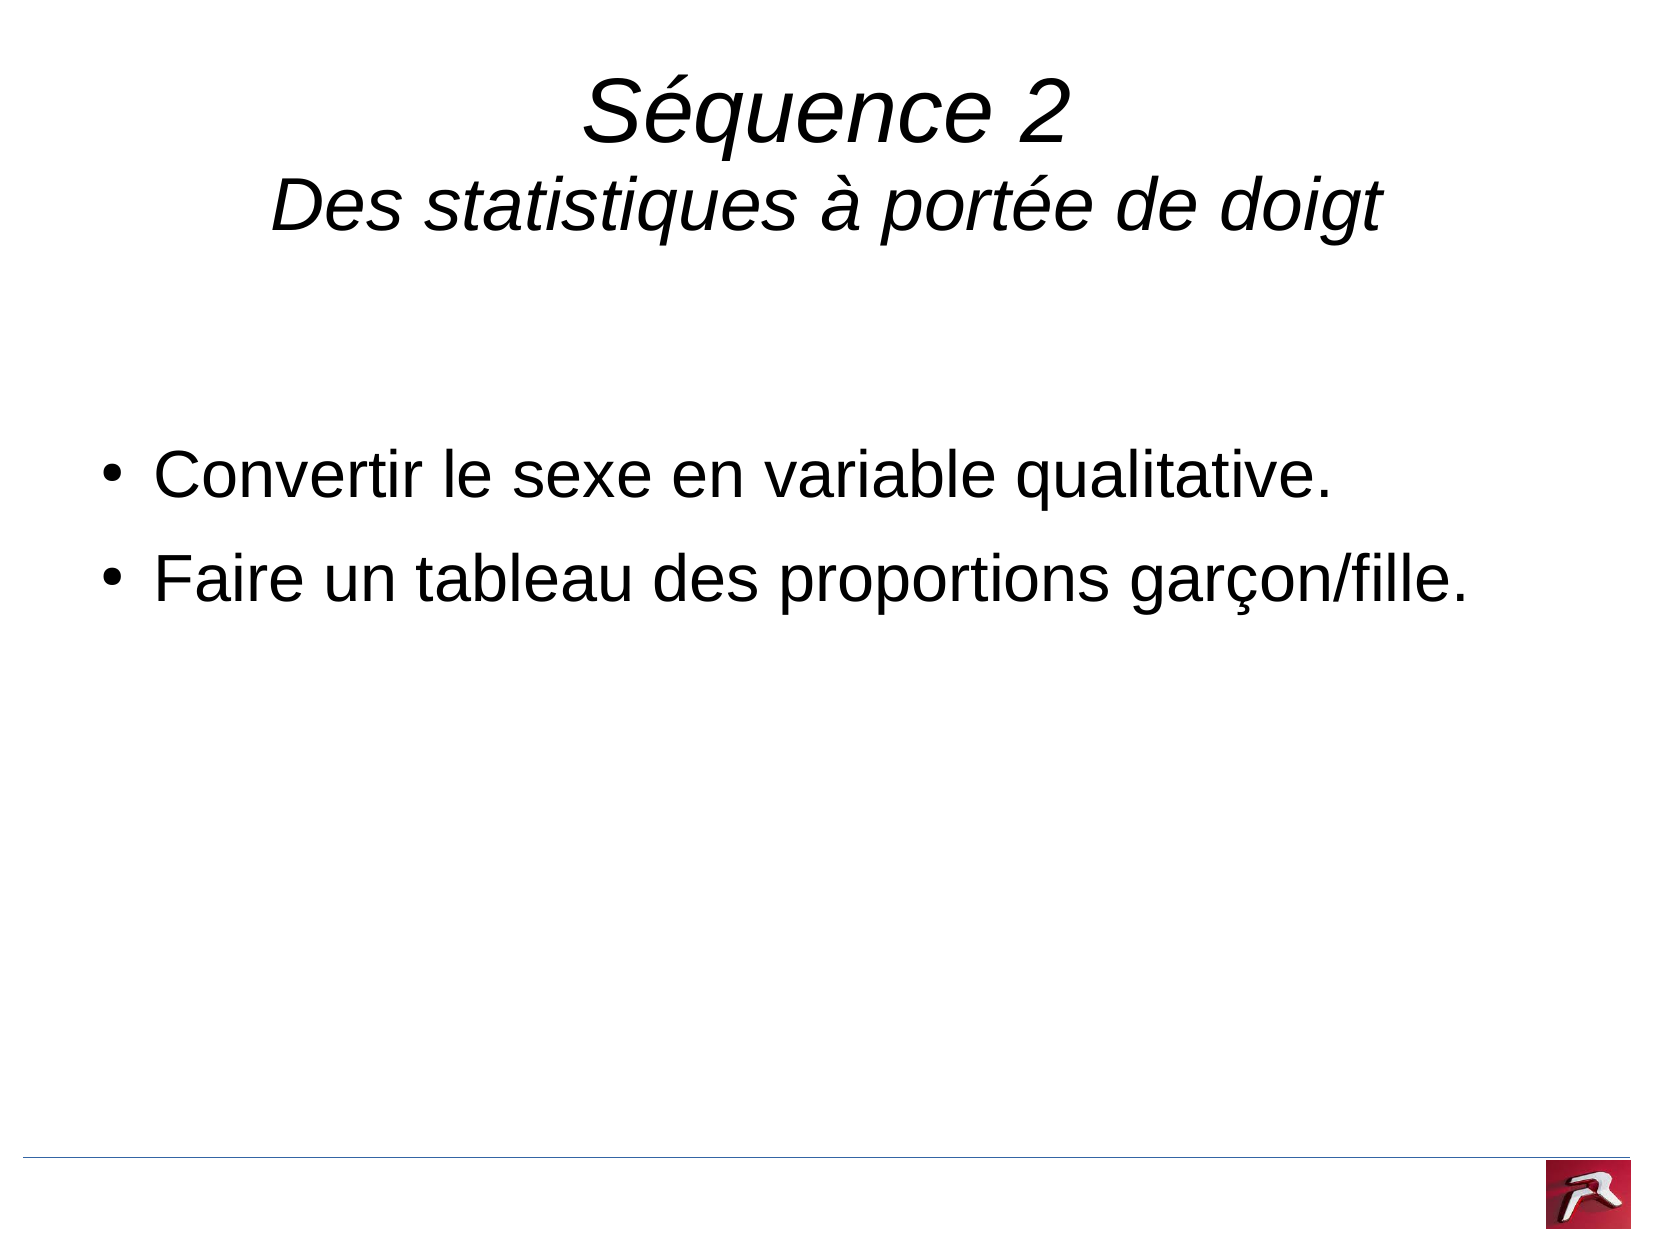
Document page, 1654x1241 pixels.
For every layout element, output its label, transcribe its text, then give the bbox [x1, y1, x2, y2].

title Séquence 2 Des statistiques à portée de doigt [82, 49, 1571, 257]
picture [1546, 1160, 1631, 1229]
list Convertir le sexe en variable qualitative. Faire un tableau des proportions garçon/fille. [82, 437, 1571, 1157]
